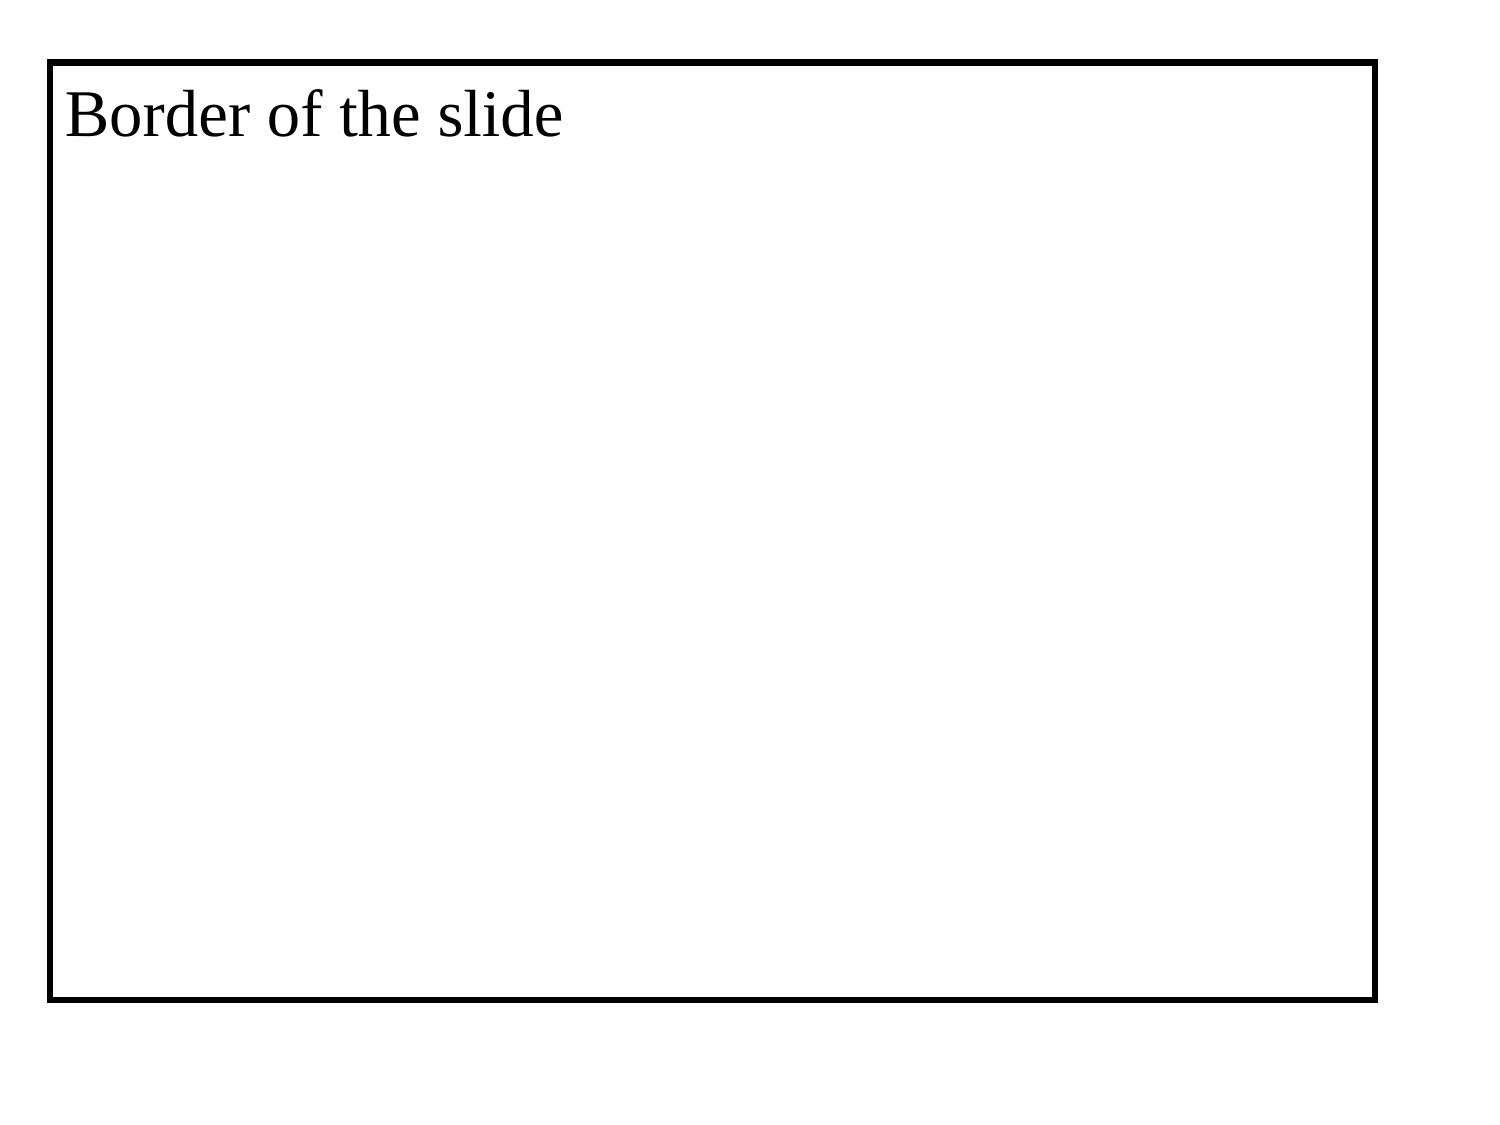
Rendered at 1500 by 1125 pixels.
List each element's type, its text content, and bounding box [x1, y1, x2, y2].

list Border of the slide [50, 62, 1375, 1000]
